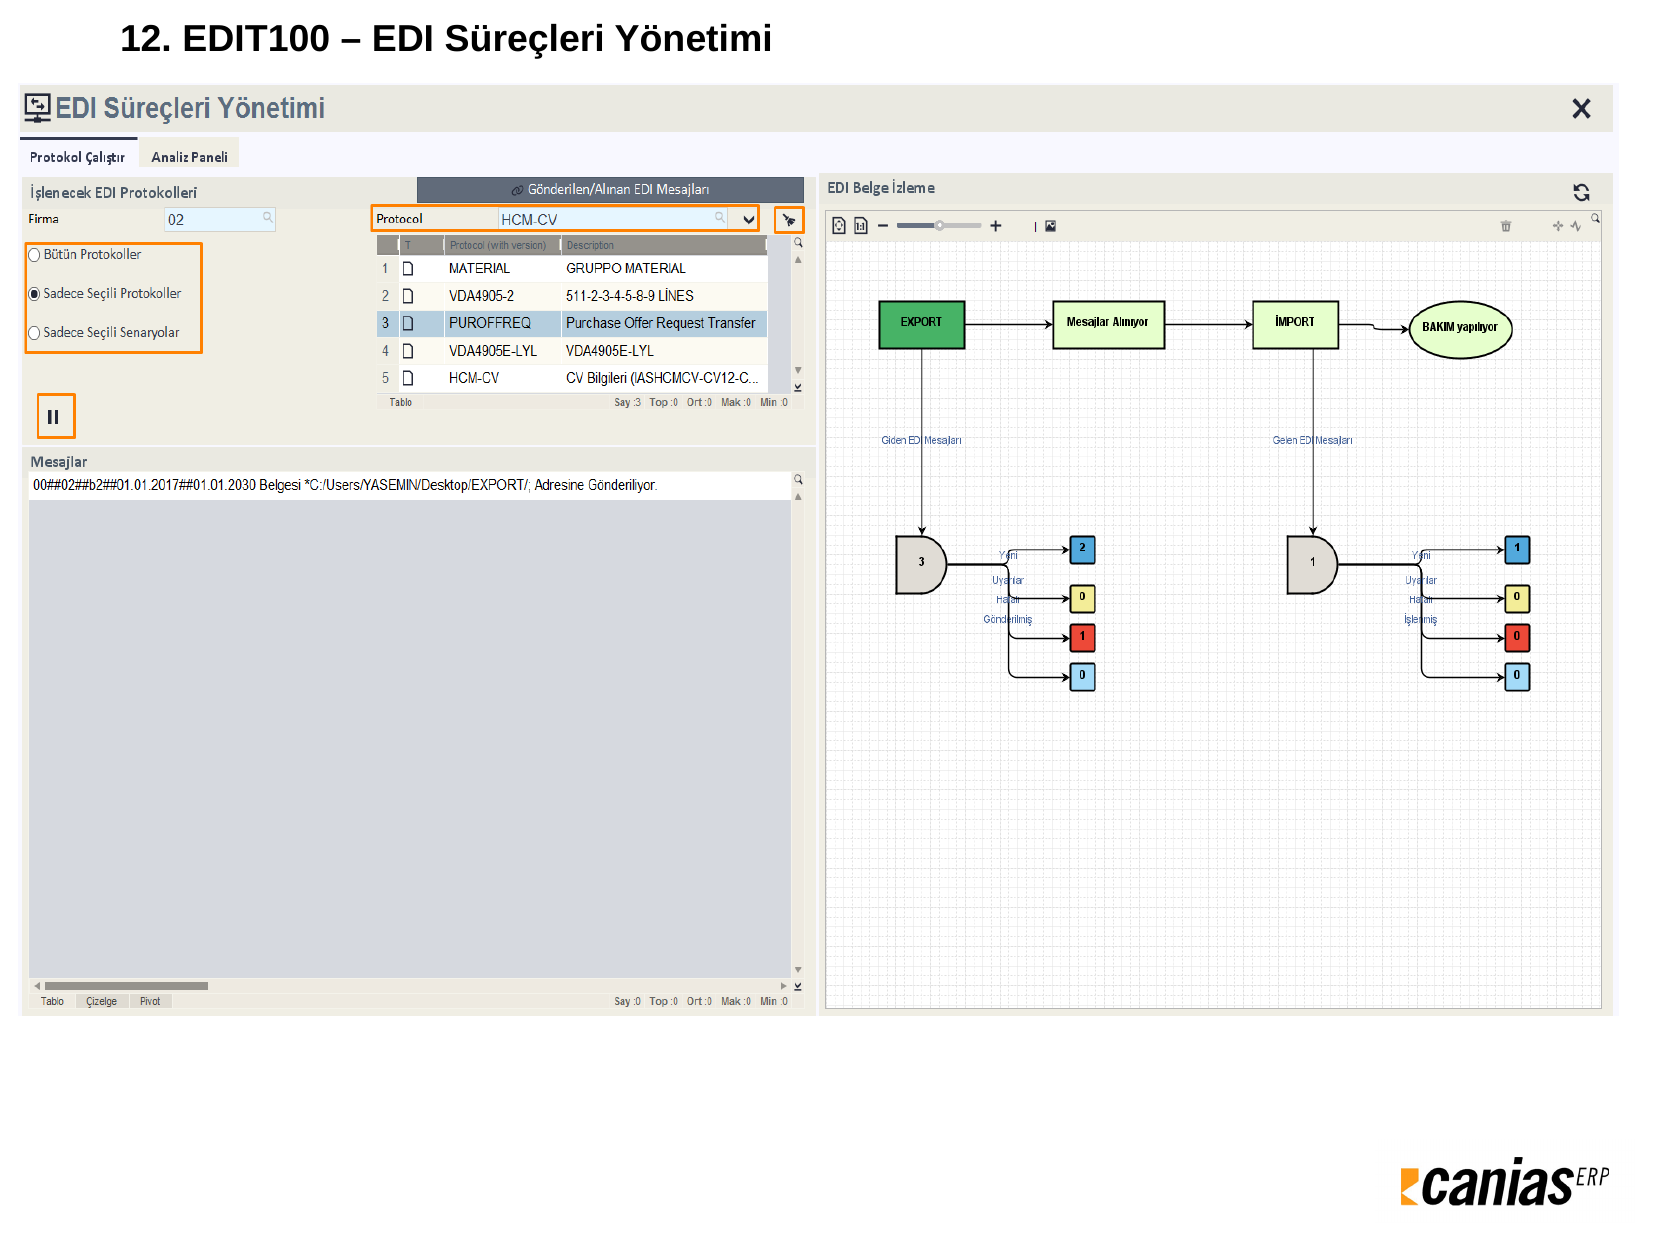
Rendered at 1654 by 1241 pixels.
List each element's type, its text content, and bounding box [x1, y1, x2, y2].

text_box 12. EDIT100 – EDI Süreçleri Yönetimi [10, 6, 1624, 65]
picture [18, 83, 1619, 1016]
picture [1375, 1139, 1635, 1223]
